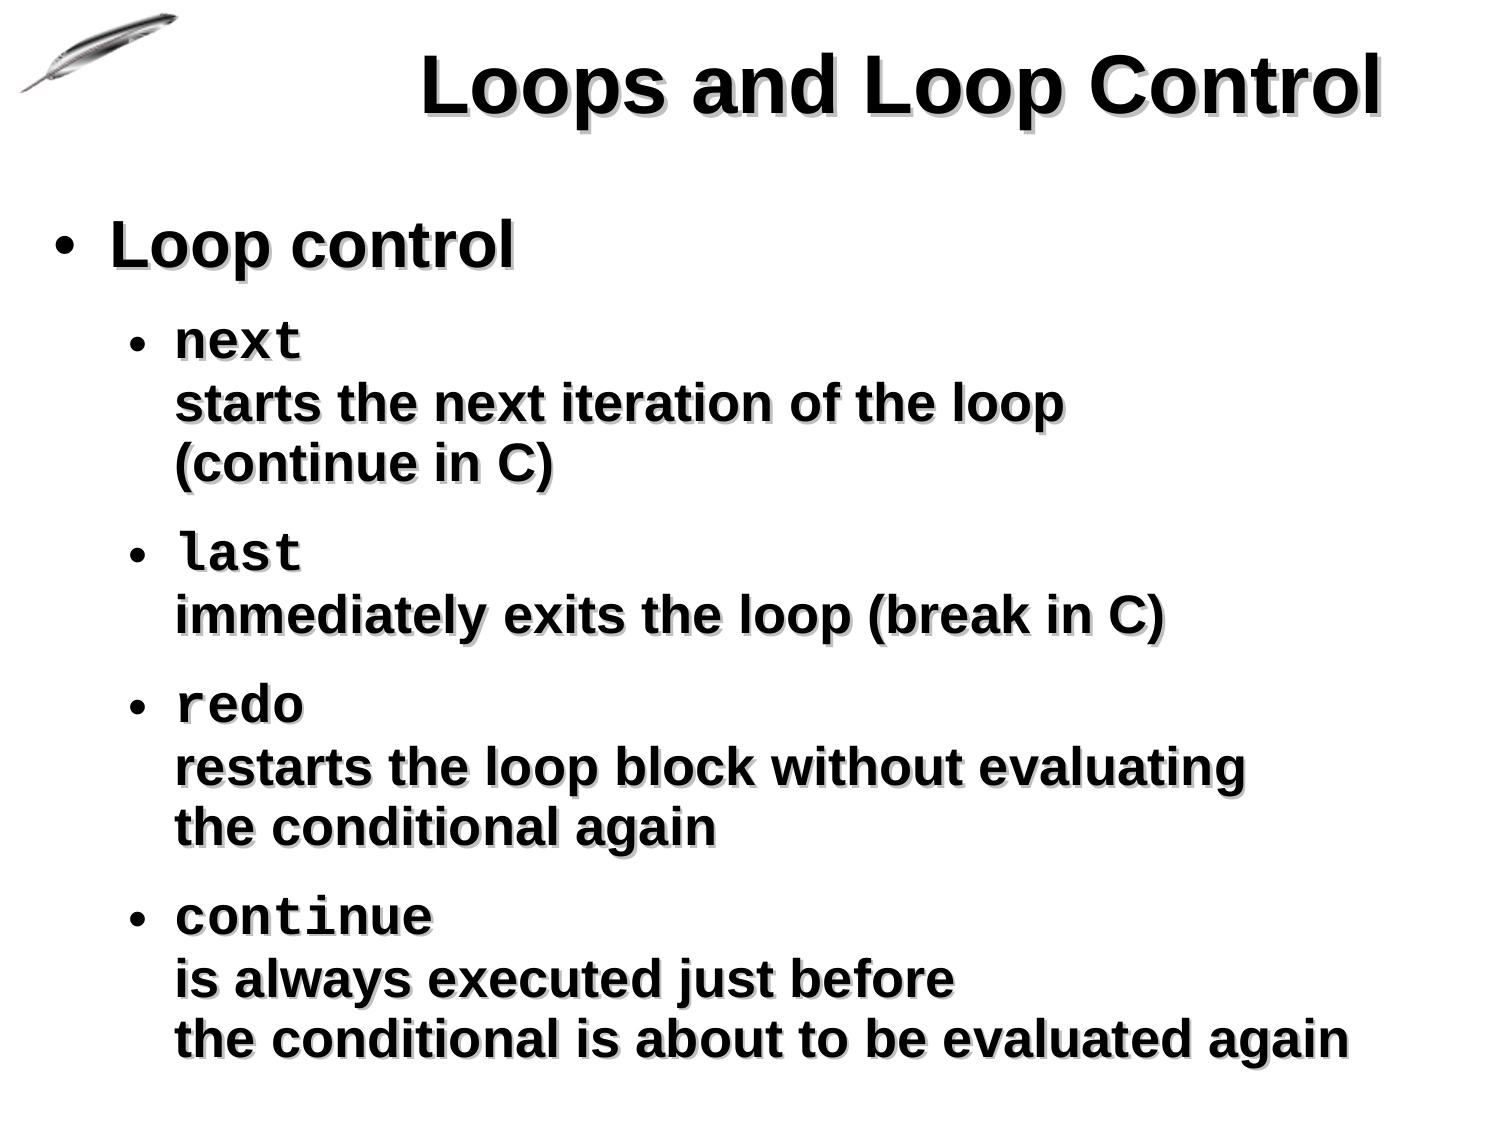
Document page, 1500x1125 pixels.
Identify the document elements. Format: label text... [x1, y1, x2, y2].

list Loop control next starts the next iteration of the loop (continue in C) last immediately exits the loop (break in C) redo restarts the loop block without evaluating the conditional again continue is always executed just before the conditional is about to be evaluated again [53, 207, 1447, 1084]
picture [16, 11, 184, 95]
title Loops and Loop Control [419, 0, 1459, 179]
